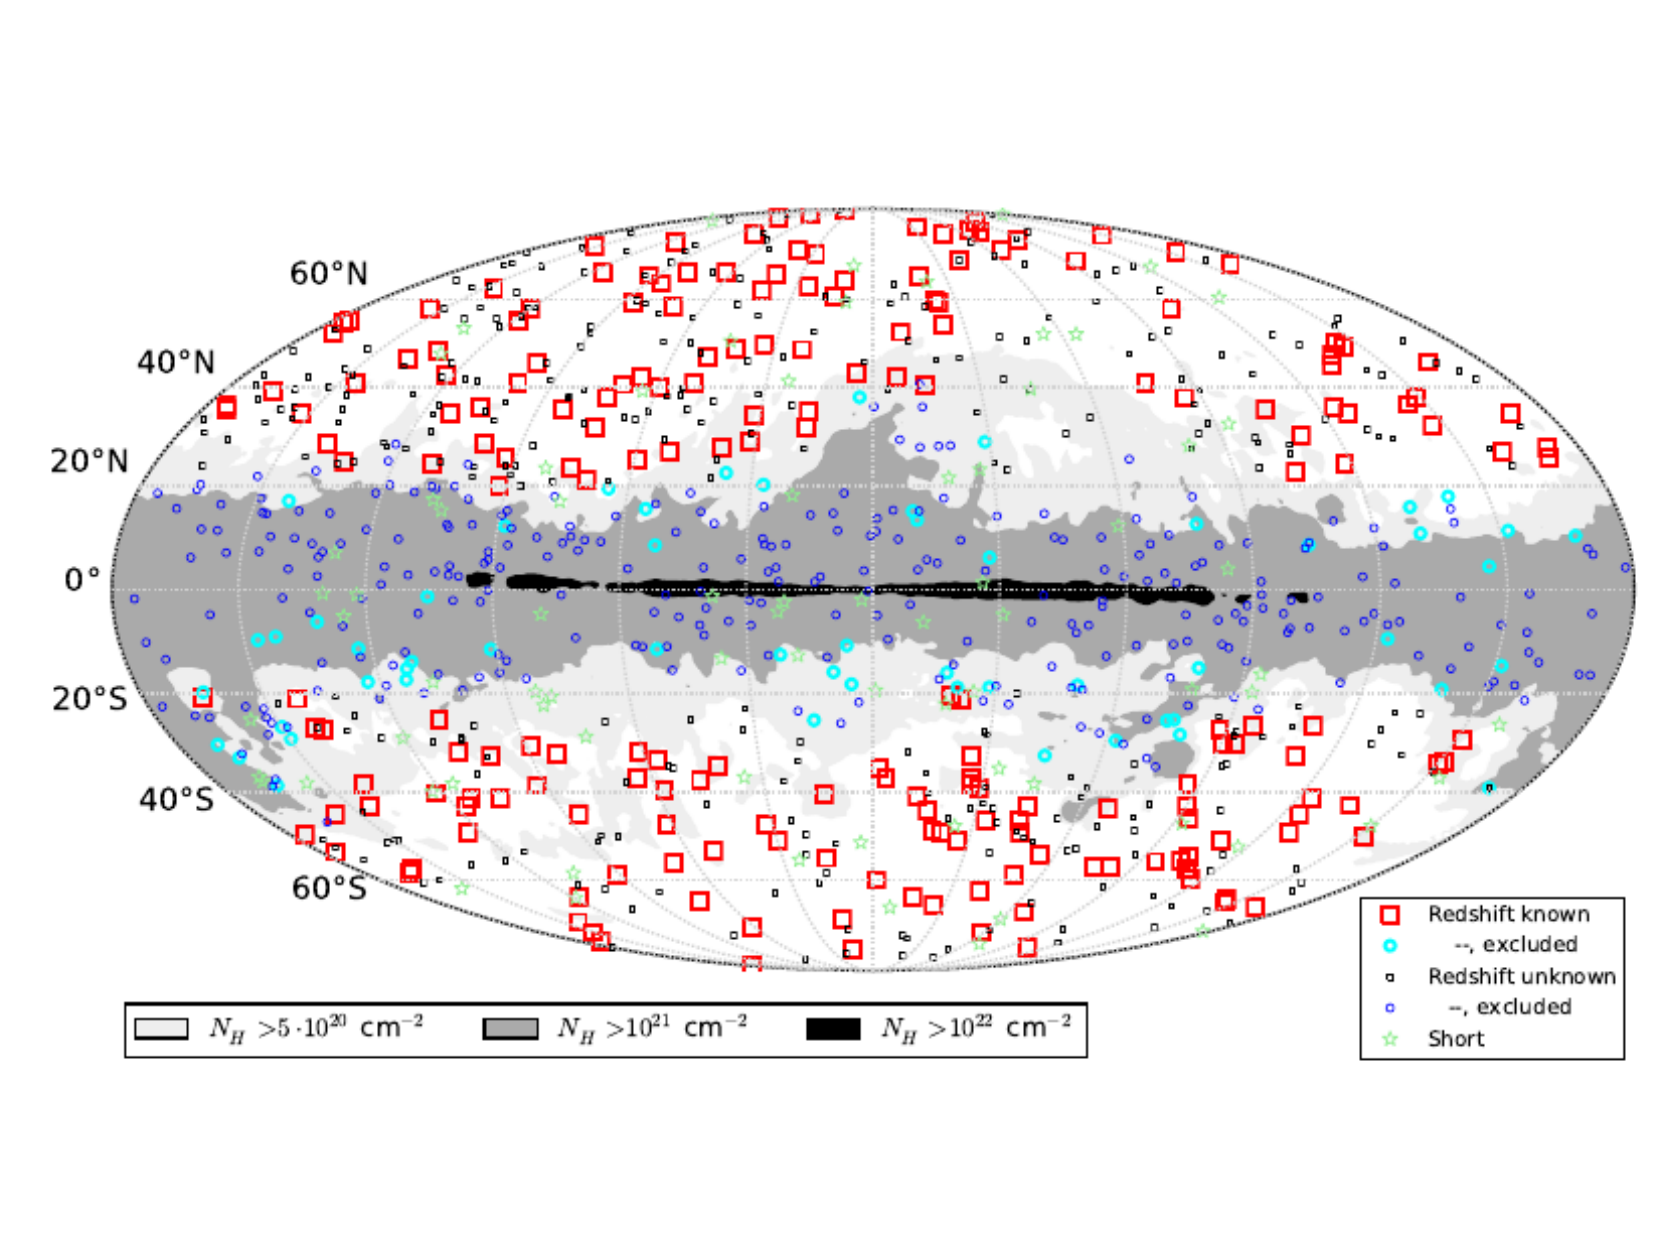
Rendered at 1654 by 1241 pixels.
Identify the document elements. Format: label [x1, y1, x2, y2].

picture [4, 164, 1654, 1081]
